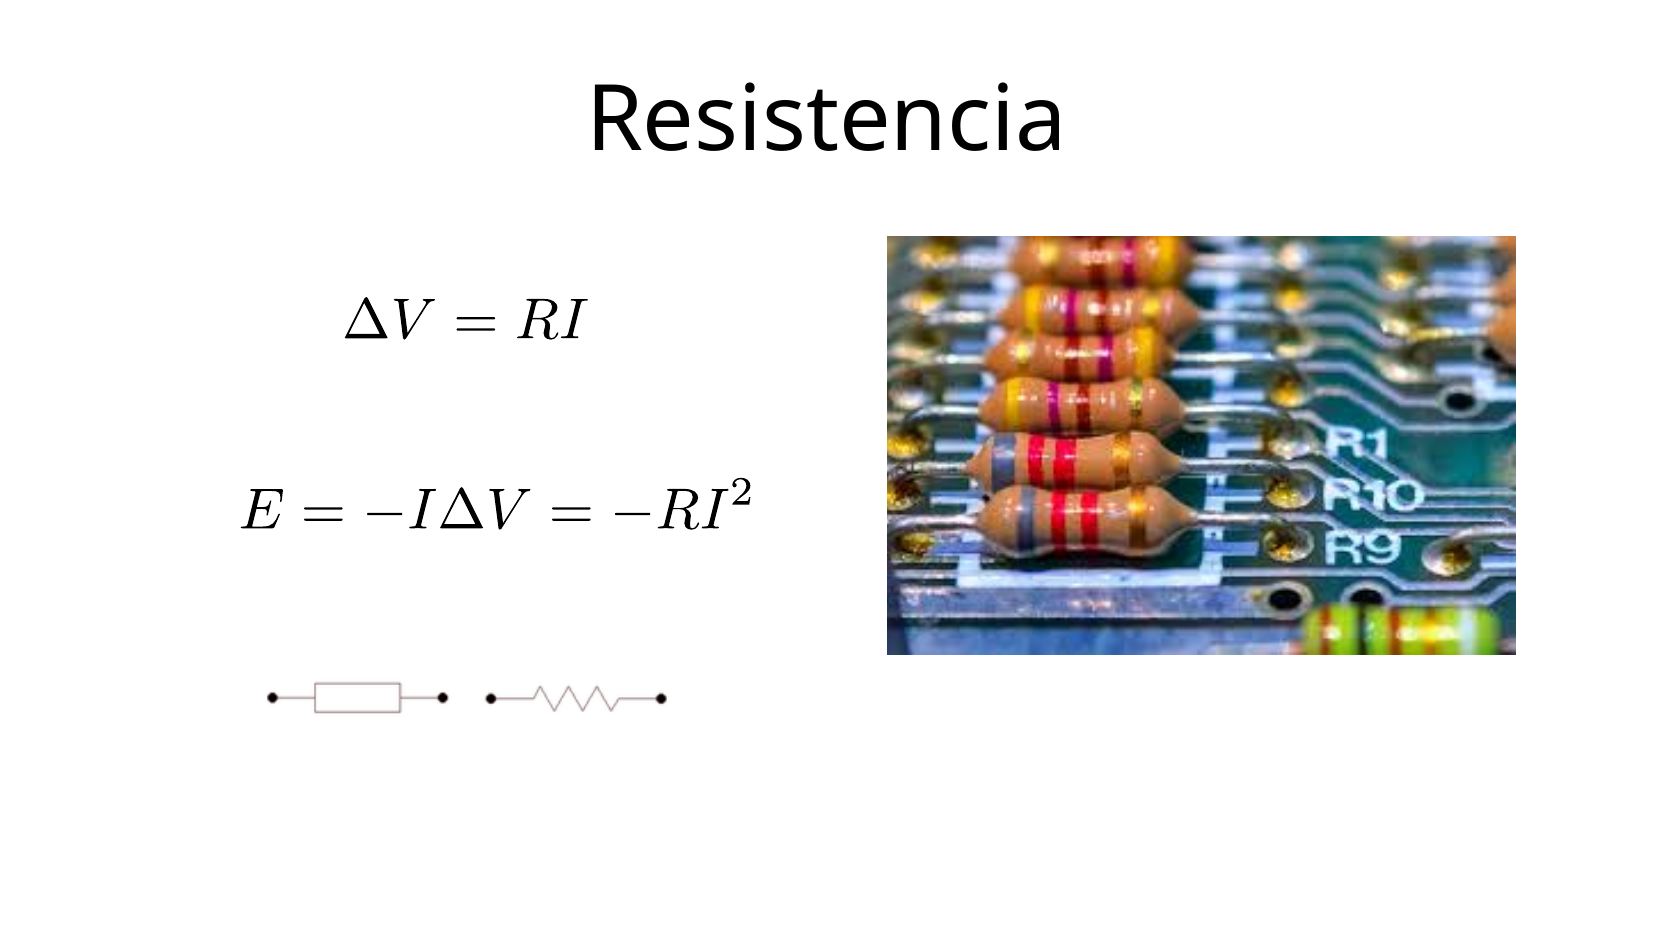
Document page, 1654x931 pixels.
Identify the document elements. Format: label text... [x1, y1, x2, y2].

text_box [240, 477, 751, 530]
text_box [344, 297, 588, 340]
title Resistencia [82, 37, 1571, 193]
picture [244, 652, 714, 745]
picture [887, 236, 1516, 655]
